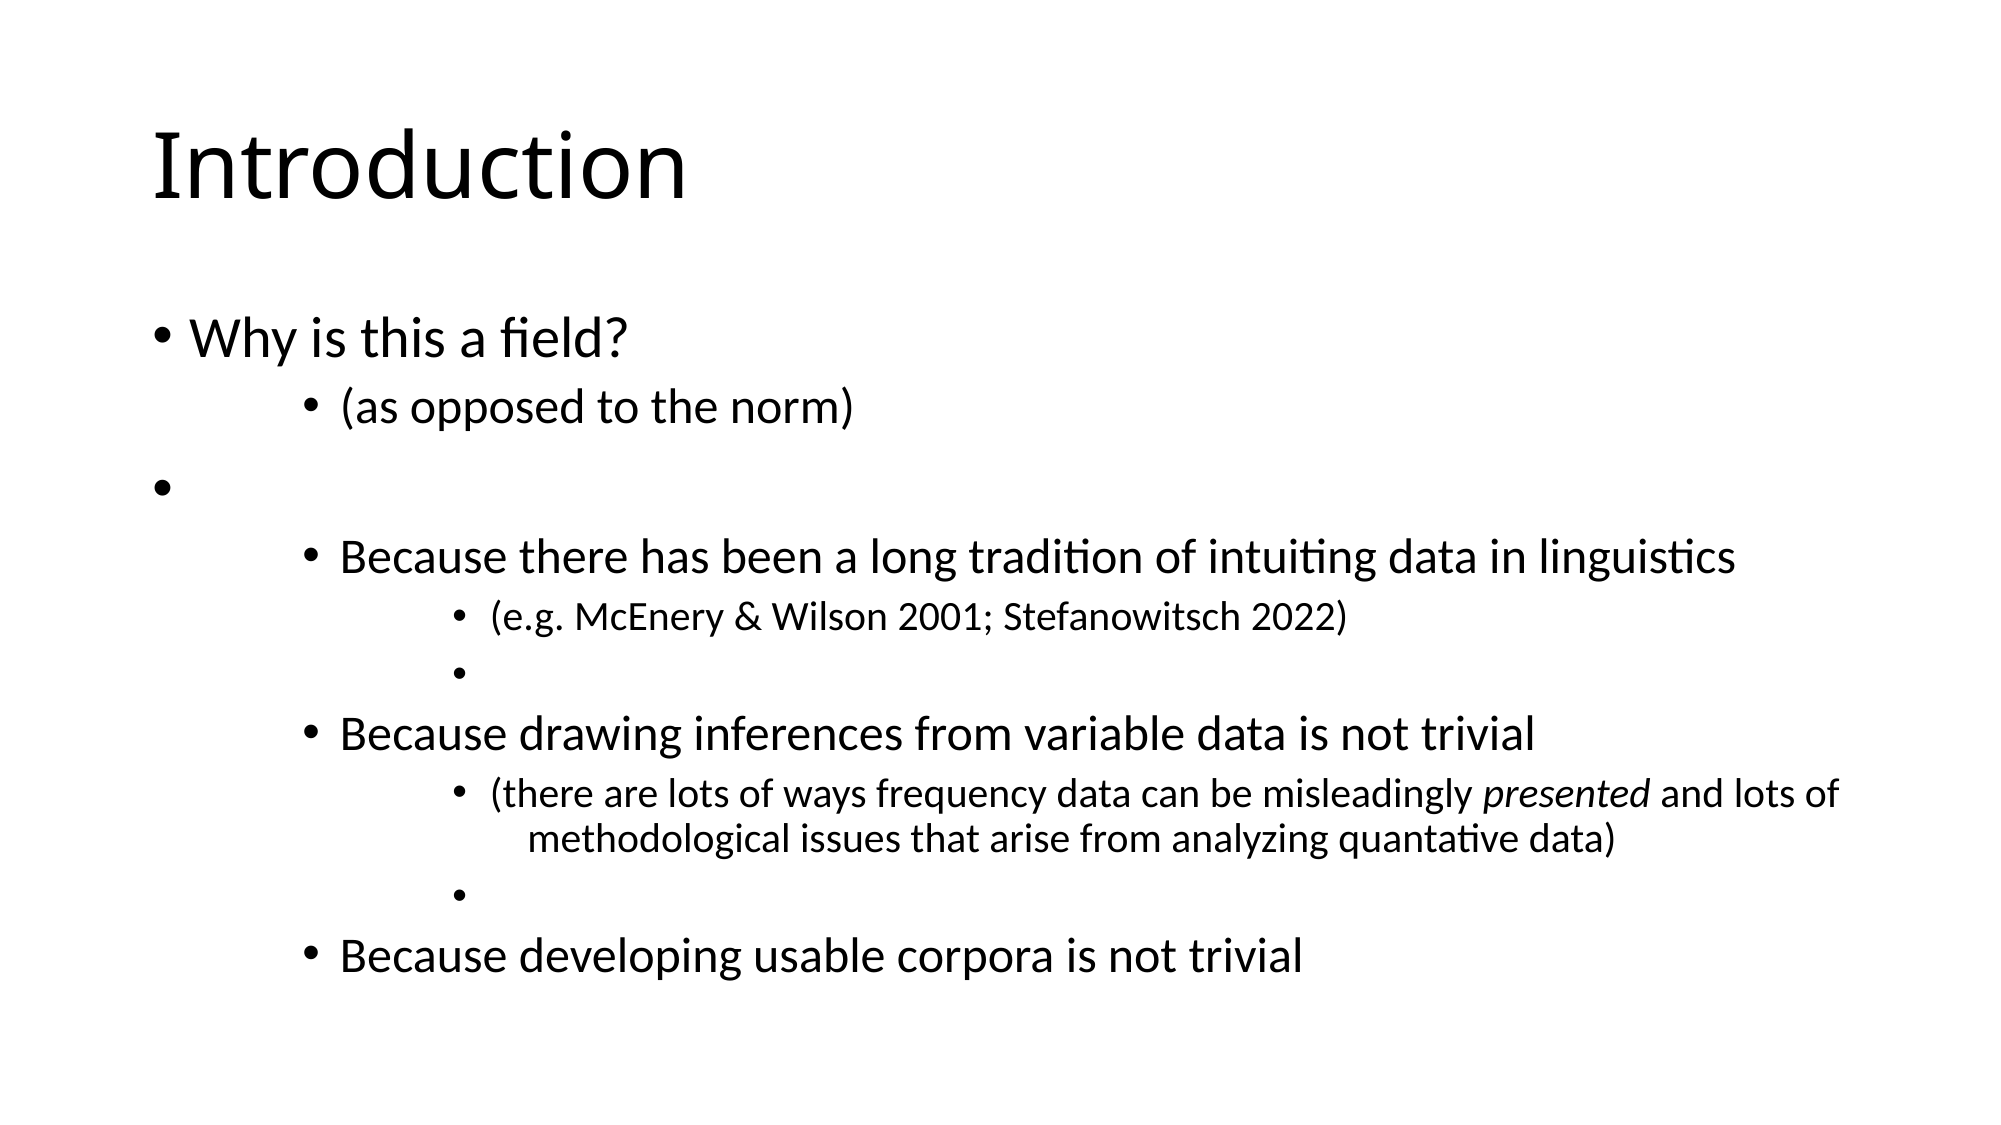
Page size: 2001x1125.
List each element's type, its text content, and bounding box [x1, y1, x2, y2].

title Introduction [137, 59, 1863, 278]
list Why is this a field? (as opposed to the norm) Because there has been a long tradition of intuiting data in linguistics (e.g. McEnery & Wilson 2001; Stefanowitsch 2022) Because drawing inferences from variable data is not trivial (there are lots of ways frequency data can be misleadingly presented and lots of methodological issues that arise from analyzing quantative data) Because developing usable corpora is not trivial [137, 299, 1863, 1014]
